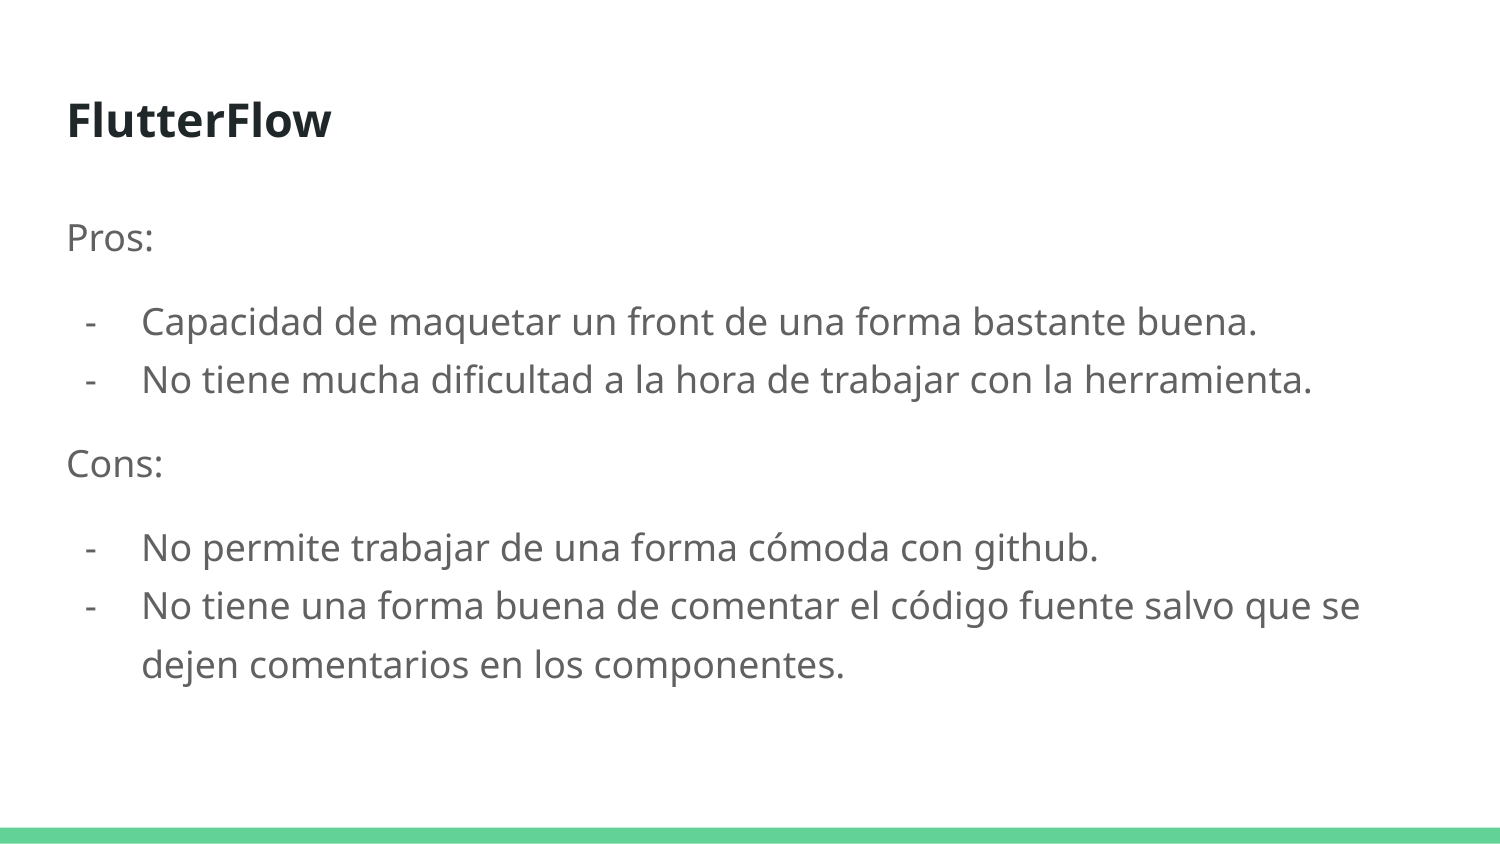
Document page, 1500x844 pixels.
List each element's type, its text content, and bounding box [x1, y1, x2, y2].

title FlutterFlow [51, 72, 1449, 167]
list Pros: Capacidad de maquetar un front de una forma bastante buena. No tiene mucha dificultad a la hora de trabajar con la herramienta. Cons: No permite trabajar de una forma cómoda con github. No tiene una forma buena de comentar el código fuente salvo que se dejen comentarios en los componentes. [51, 189, 1449, 750]
